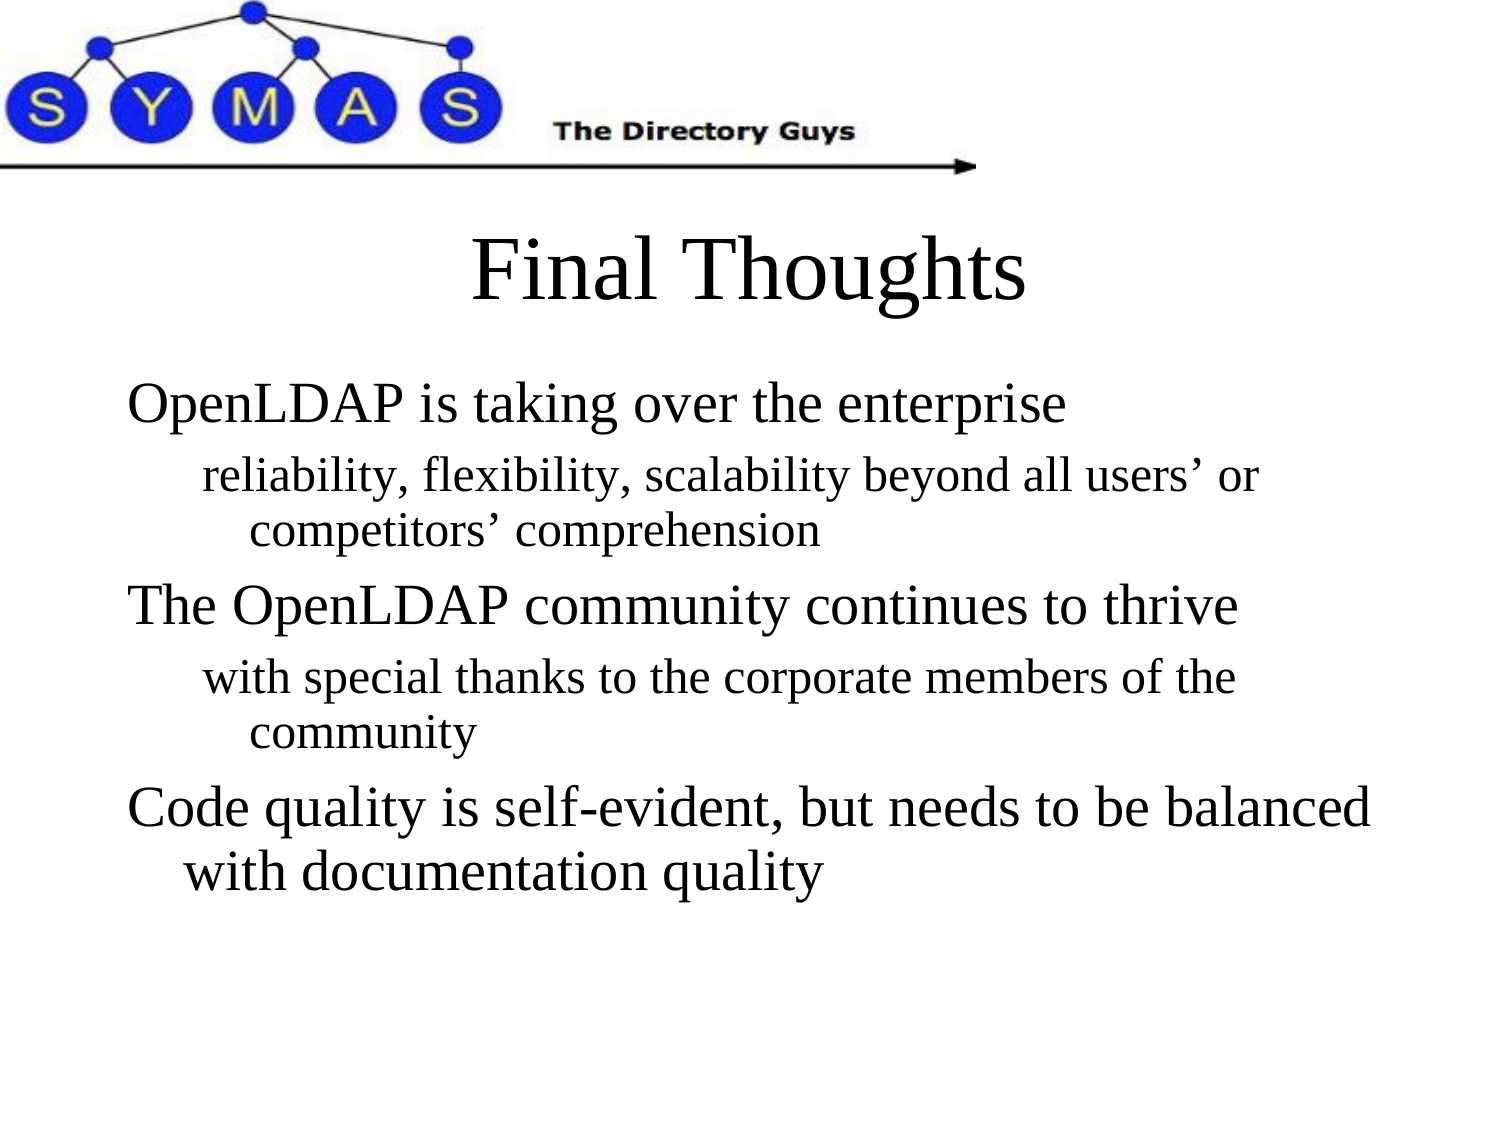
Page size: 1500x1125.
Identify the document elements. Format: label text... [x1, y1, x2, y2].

picture [0, 0, 976, 188]
list OpenLDAP is taking over the enterprise reliability, flexibility, scalability beyond all users’ or competitors’ comprehension The OpenLDAP community continues to thrive with special thanks to the corporate members of the community Code quality is self-evident, but needs to be balanced with documentation quality [112, 362, 1388, 1038]
title Final Thoughts [112, 187, 1388, 351]
